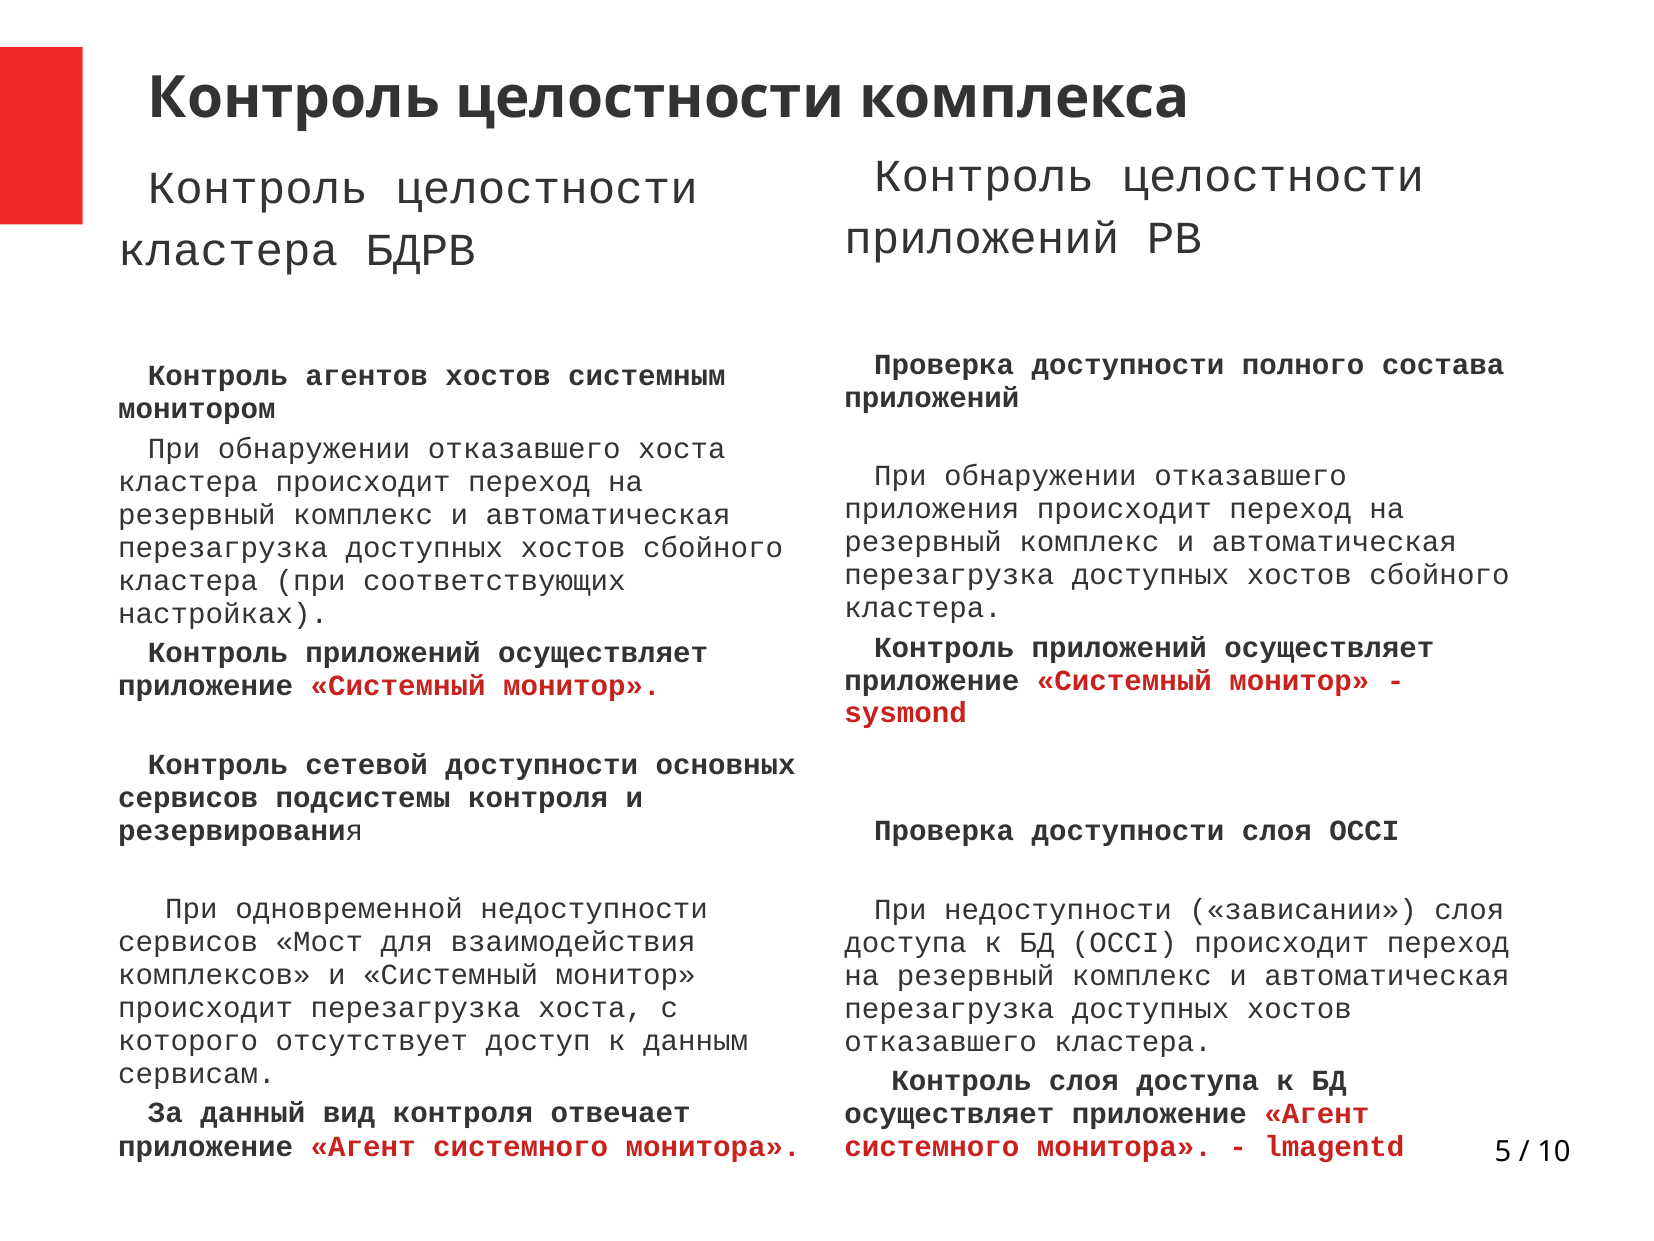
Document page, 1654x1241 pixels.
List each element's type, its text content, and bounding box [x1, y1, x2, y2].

title Контроль целостности комплекса [118, 35, 1571, 154]
list Контроль целостности кластера БДРВ Контроль агентов хостов системным монитором При обнаружении отказавшего хоста кластера происходит переход на резервный комплекс и автоматическая перезагрузка доступных хостов сбойного кластера (при соответствующих настройках). Контроль приложений осуществляет приложение «Системный монитор». Контроль сетевой доступности основных сервисов подсистемы контроля и резервирования При одновременной недоступности сервисов «Мост для взаимодействия комплексов» и «Системный монитор» происходит перезагрузка хоста, с которого отсутствует доступ к данным сервисам. За данный вид контроля отвечает приложение «Агент системного монитора». [118, 165, 810, 1193]
list Контроль целостности приложений РВ Проверка доступности полного состава приложений При обнаружении отказавшего приложения происходит переход на резервный комплекс и автоматическая перезагрузка доступных хостов сбойного кластера. Контроль приложений осуществляет приложение «Системный монитор» - sysmond Проверка доступности слоя OCCI При недоступности («зависании») слоя доступа к БД (OCCI) происходит переход на резервный комплекс и автоматическая перезагрузка доступных хостов отказавшего кластера. Контроль слоя доступа к БД осуществляет приложение «Агент системного монитора». - lmagentd [844, 153, 1536, 1170]
